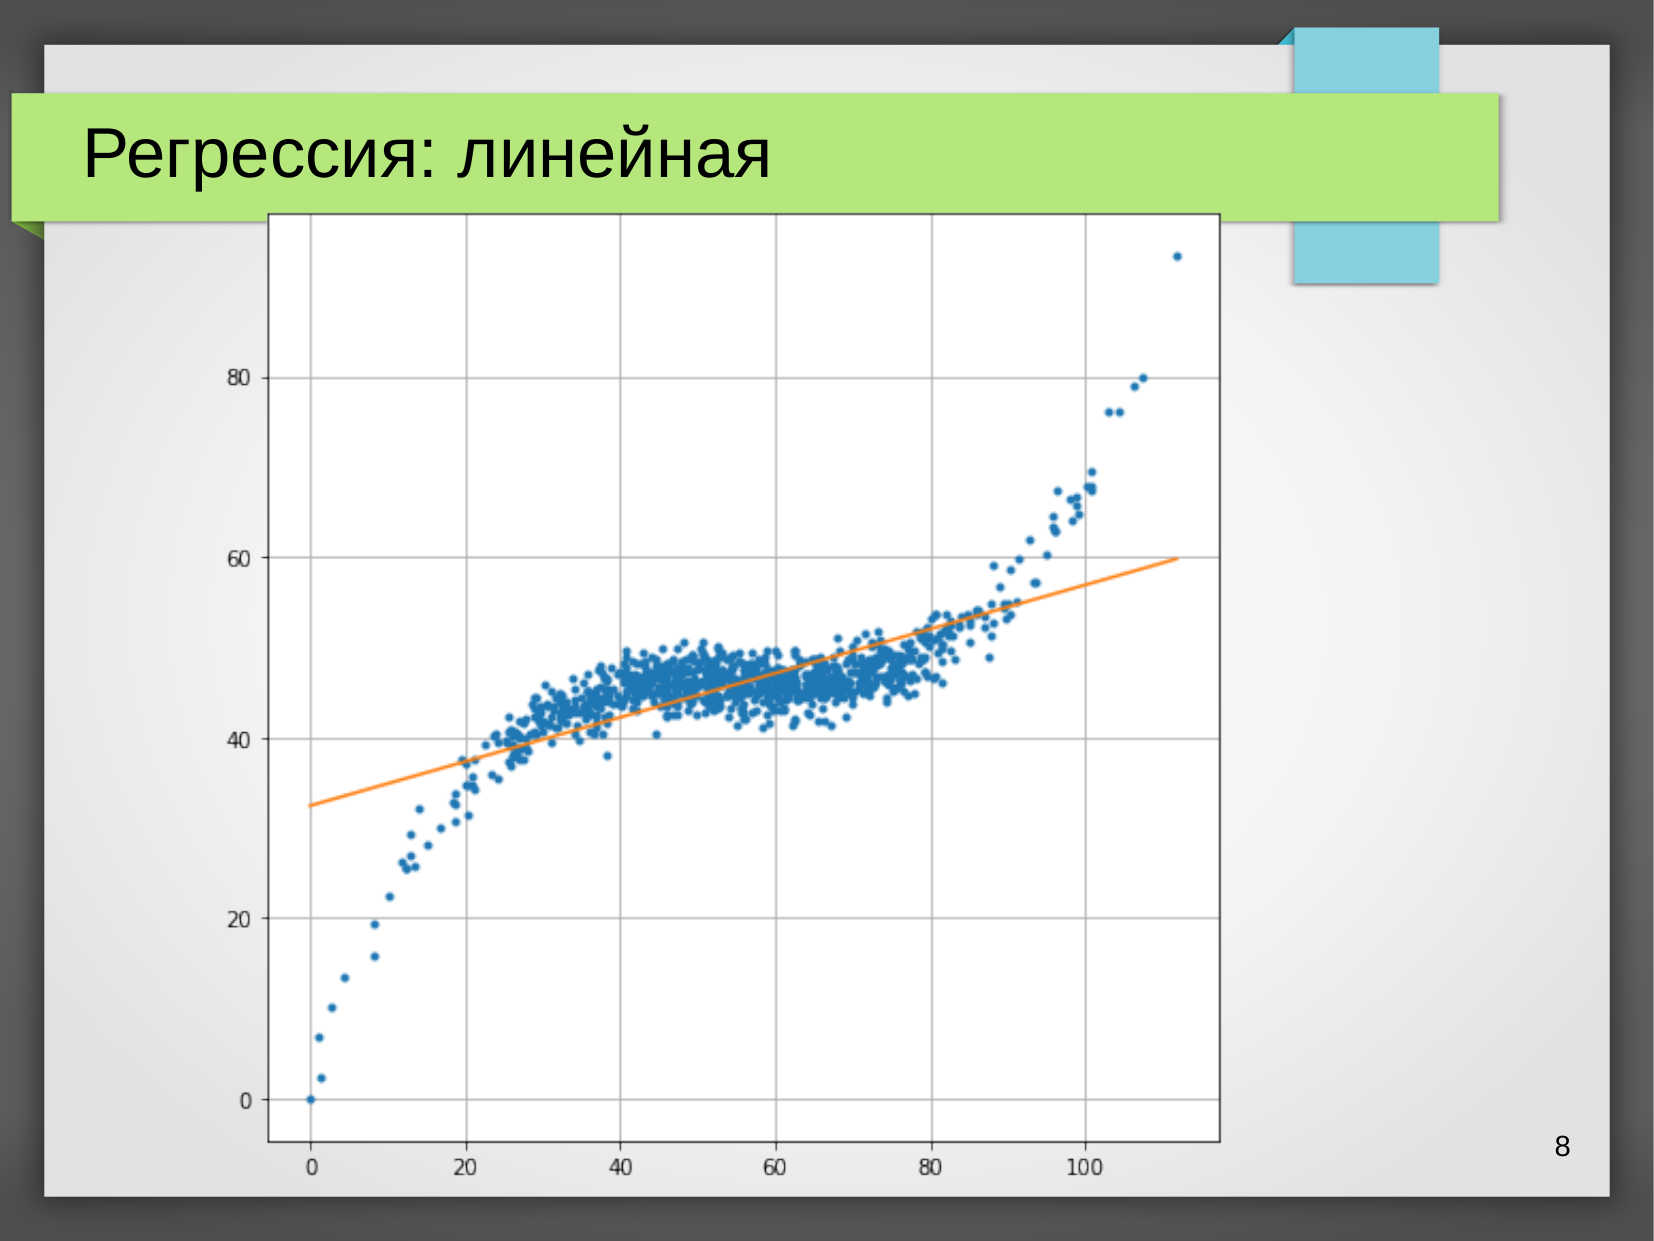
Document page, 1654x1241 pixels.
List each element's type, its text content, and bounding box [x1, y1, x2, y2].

title Регрессия: линейная [82, 49, 1571, 257]
picture [0, 0, 1654, 1241]
